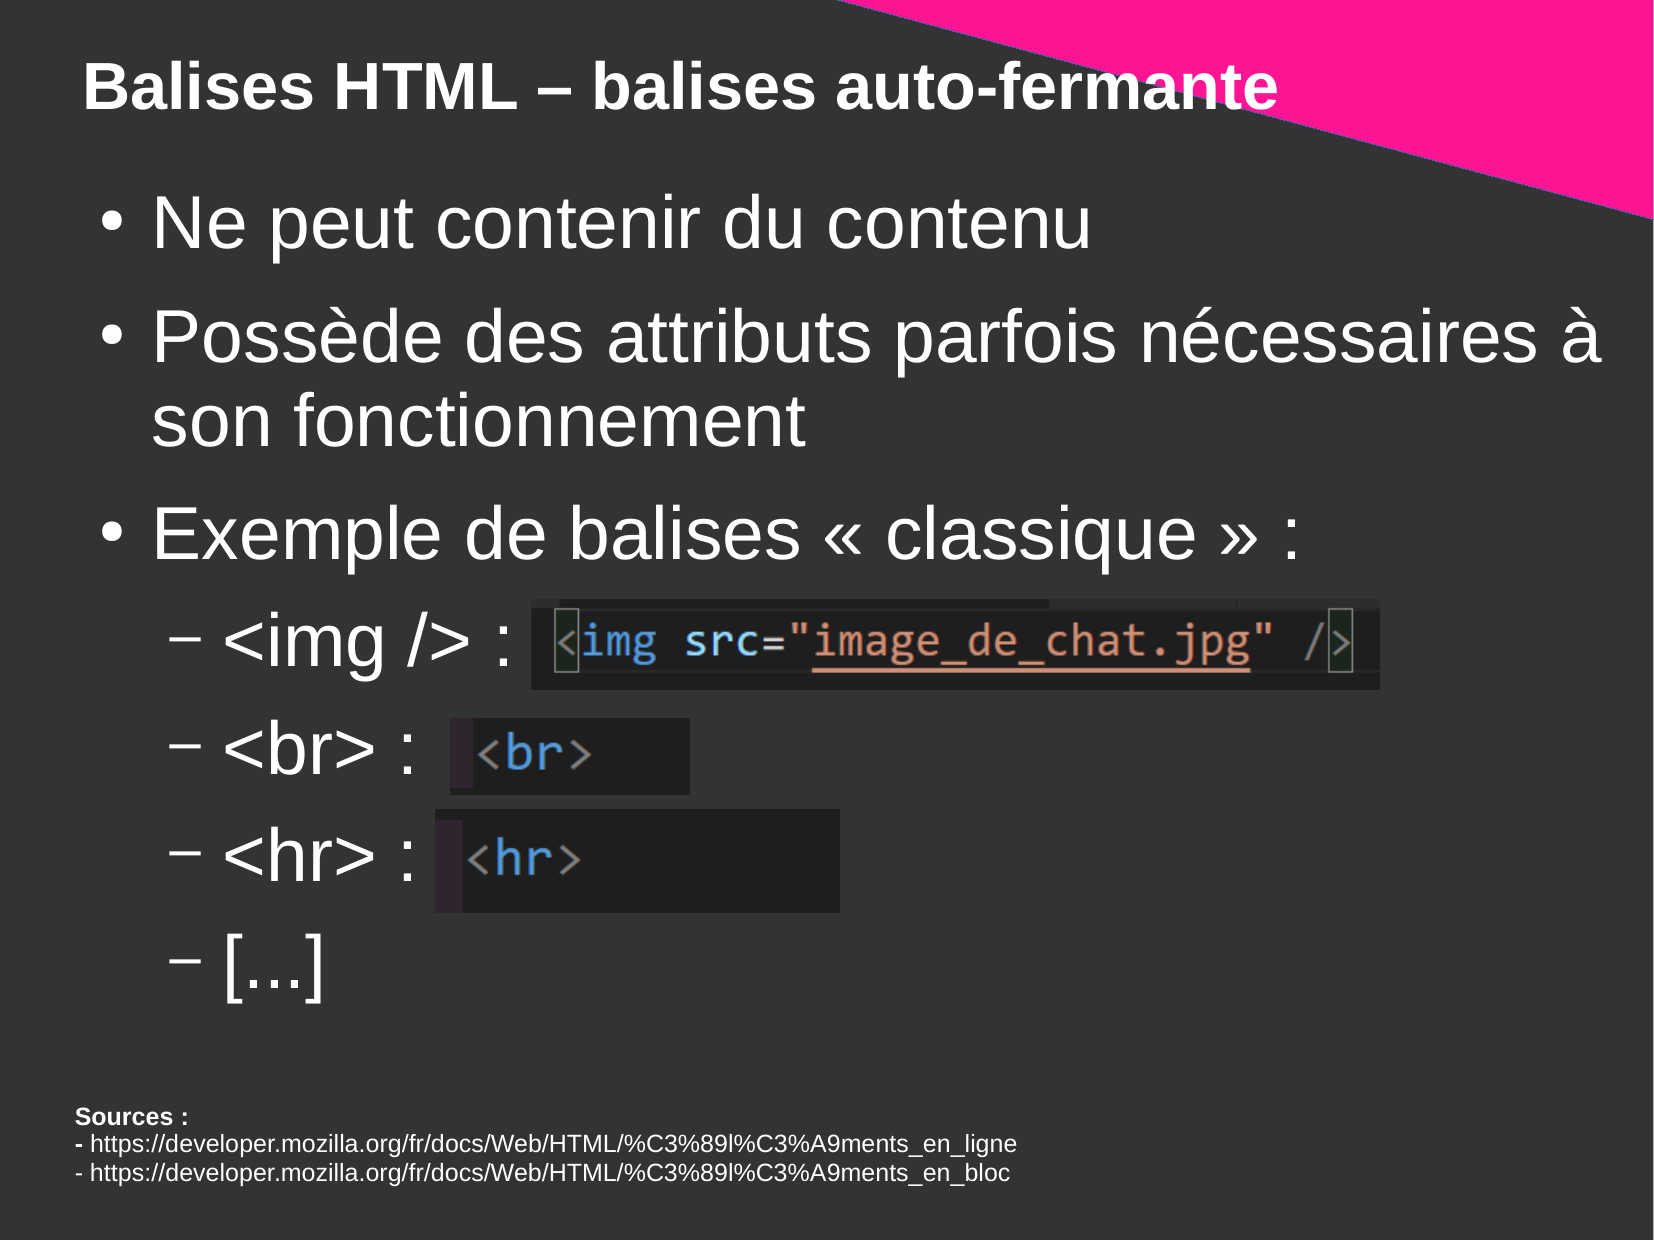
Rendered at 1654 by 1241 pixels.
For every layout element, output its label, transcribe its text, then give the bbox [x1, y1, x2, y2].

list Ne peut contenir du contenu Possède des attributs parfois nécessaires à son fonctionnement Exemple de balises « classique » : <img /> : <br> : <hr> : [...] [80, 180, 1620, 1035]
picture [531, 599, 1380, 690]
picture [435, 809, 840, 914]
title Balises HTML – balises auto-fermante [82, 49, 1571, 162]
picture [450, 718, 690, 795]
text_box Sources : - https://developer.mozilla.org/fr/docs/Web/HTML/%C3%89l%C3%A9ments_en_ligne - https://developer.mozilla.org/fr/docs/Web/HTML/%C3%89l%C3%A9ments_en_bloc [59, 1094, 1546, 1227]
text_box [837, 0, 1654, 220]
